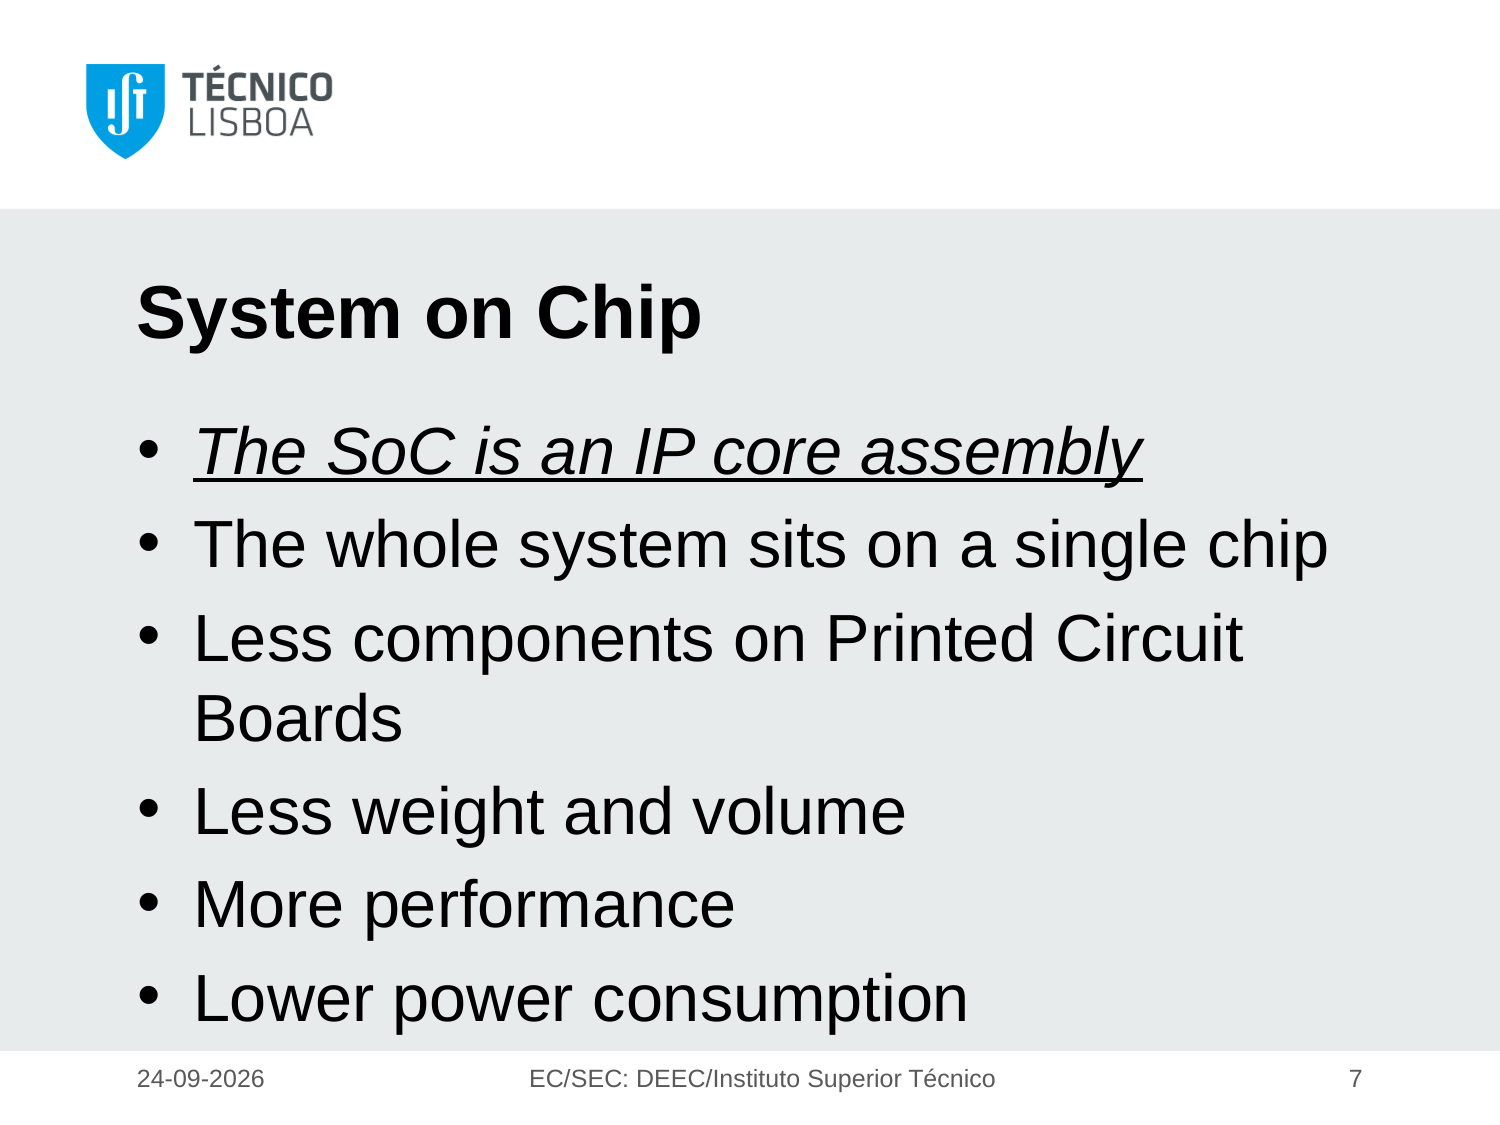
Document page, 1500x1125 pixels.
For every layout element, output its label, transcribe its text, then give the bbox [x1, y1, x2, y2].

title System on Chip [121, 237, 1378, 381]
slide_number 24-09-2020 [121, 1052, 425, 1103]
slide_number <number> [1077, 1052, 1378, 1103]
list The SoC is an IP core assembly The whole system sits on a single chip Less components on Printed Circuit Boards Less weight and volume More performance Lower power consumption [121, 400, 1378, 1005]
footer EC/SEC: DEEC/Instituto Superior Técnico [512, 1052, 1021, 1103]
picture [0, 0, 1500, 1125]
